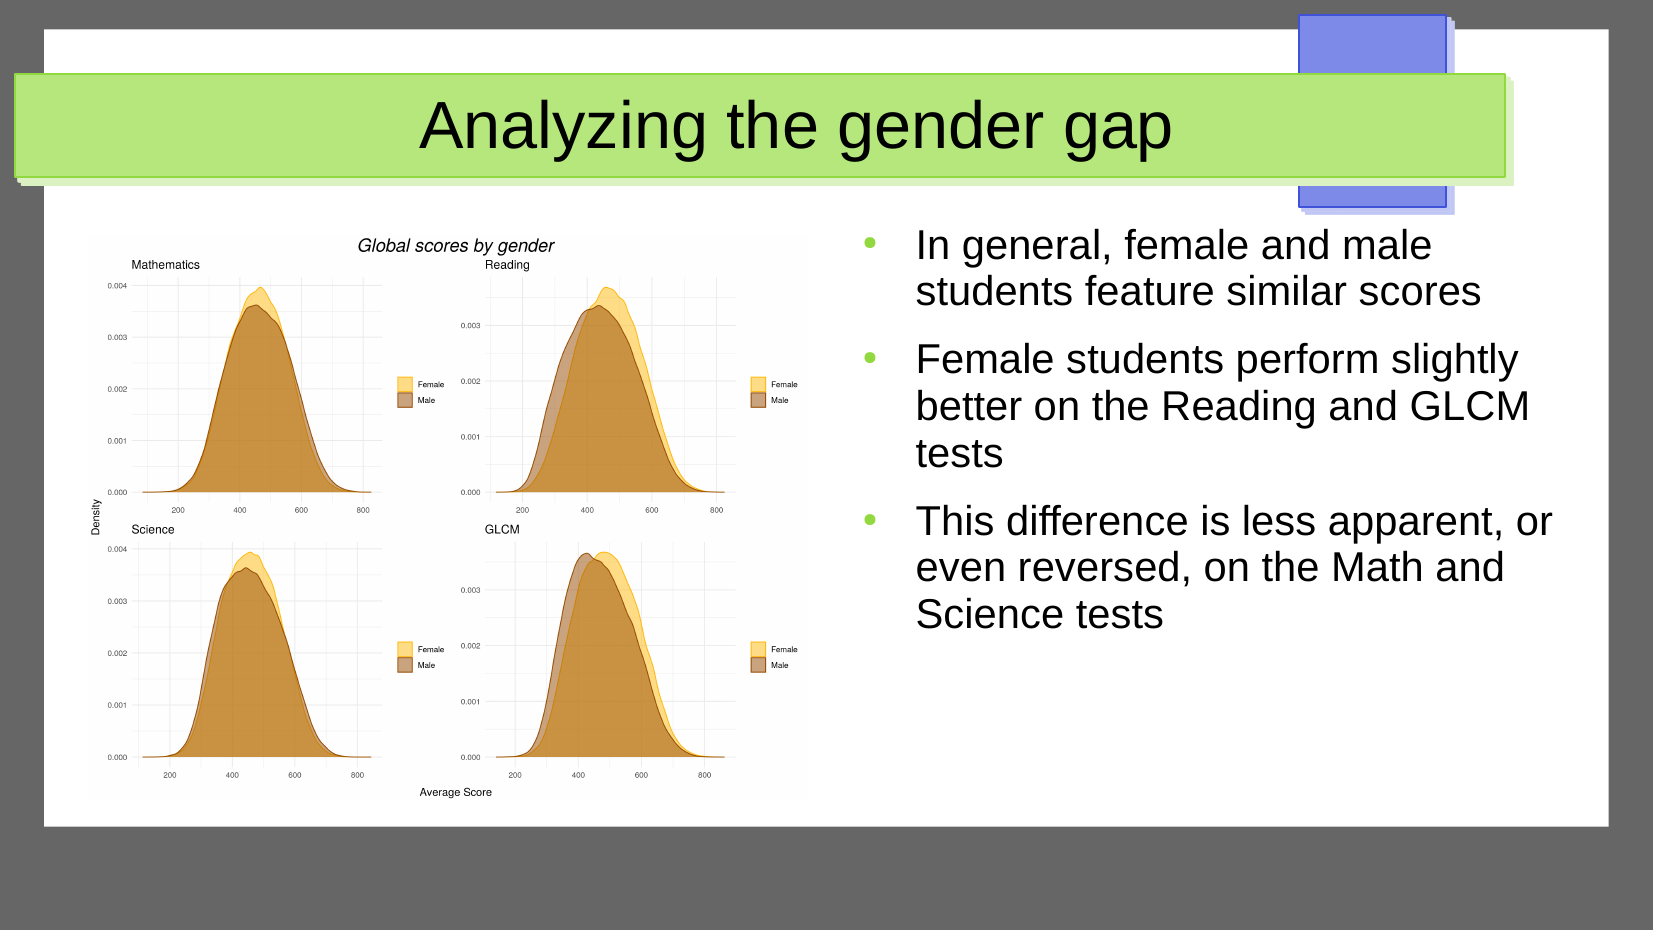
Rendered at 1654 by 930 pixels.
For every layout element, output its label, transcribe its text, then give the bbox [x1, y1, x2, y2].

list In general, female and male students feature similar scores Female students perform slightly better on the Reading and GLCM tests This difference is less apparent, or even reversed, on the Math and Science tests [844, 221, 1566, 812]
title Analyzing the gender gap [88, 73, 1506, 178]
picture [88, 235, 809, 799]
